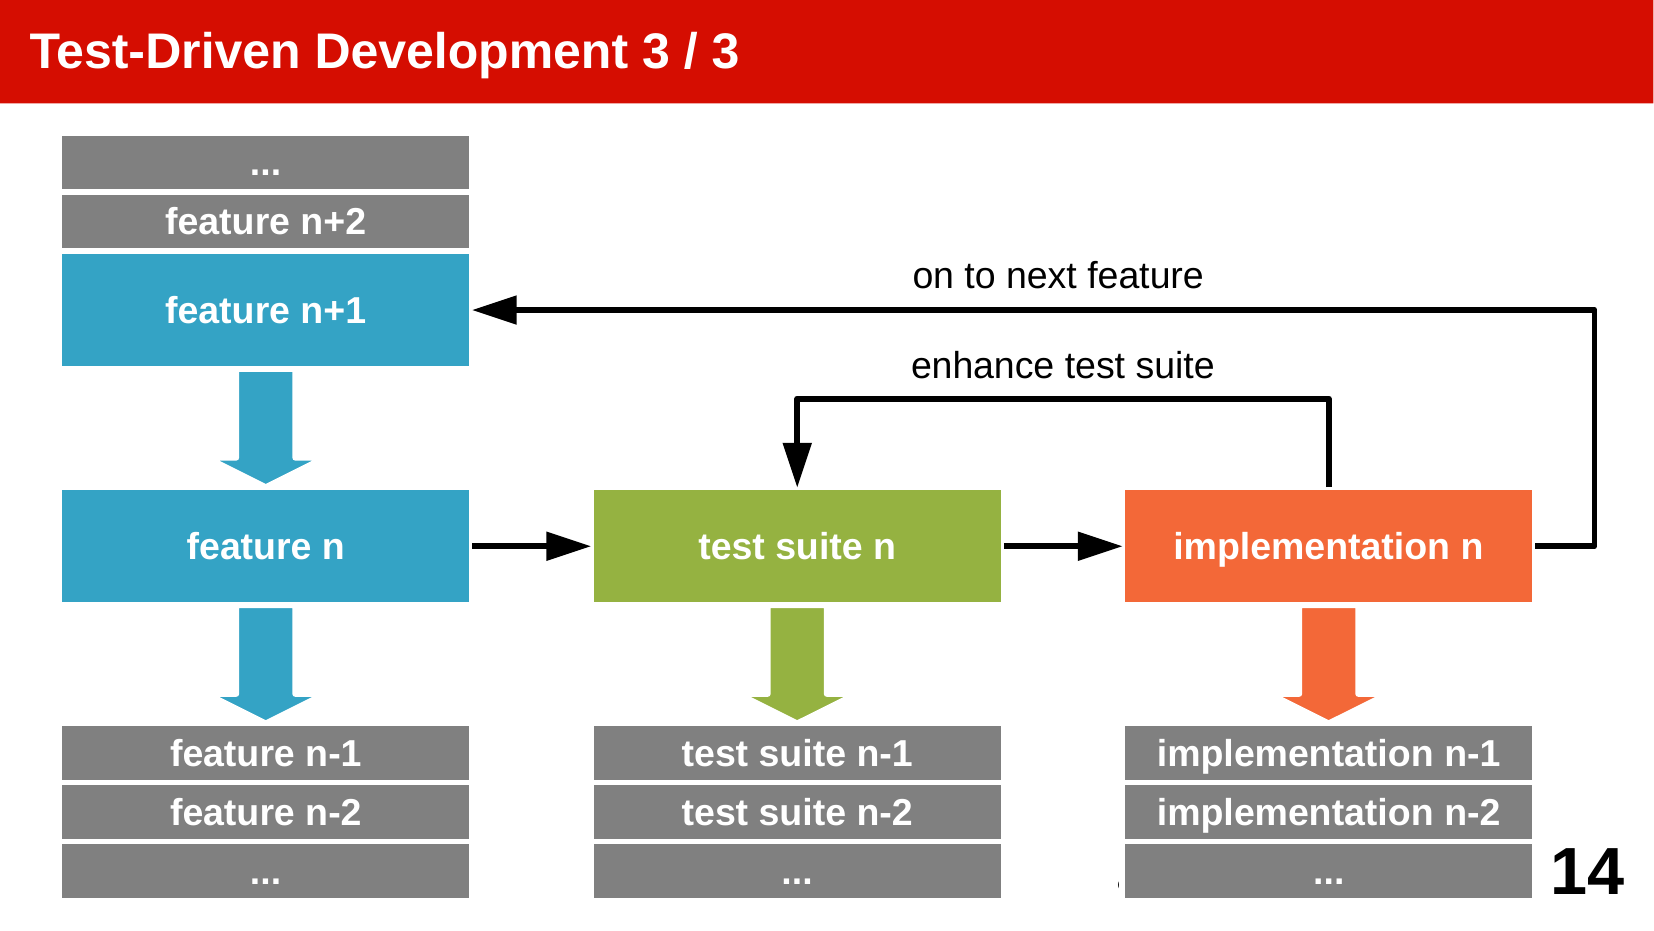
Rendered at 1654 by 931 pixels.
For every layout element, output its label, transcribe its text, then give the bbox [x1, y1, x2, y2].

text_box ... [590, 841, 1004, 901]
text_box enhance test suite [797, 332, 1329, 399]
text_box [206, 370, 325, 487]
text_box test suite n-1 [590, 723, 1004, 782]
text_box test suite n-2 [590, 782, 1004, 841]
text_box ... [59, 132, 473, 192]
text_box feature n+1 [59, 250, 473, 370]
text_box test suite n [590, 487, 1004, 606]
text_box feature n-1 [59, 723, 473, 782]
text_box feature n-2 [59, 782, 473, 842]
text_box on to next feature [795, 242, 1321, 308]
text_box implementation n [1122, 487, 1536, 606]
text_box [1269, 606, 1388, 723]
text_box ... [59, 842, 473, 901]
text_box implementation n-1 [1122, 723, 1536, 782]
text_box [738, 606, 857, 723]
text_box feature n [59, 487, 473, 606]
text_box feature n+2 [59, 192, 473, 250]
title Test-Driven Development 3 / 3 [0, 0, 1654, 104]
text_box implementation n-2 [1122, 782, 1536, 841]
text_box ... [1122, 841, 1536, 901]
text_box [206, 606, 325, 723]
